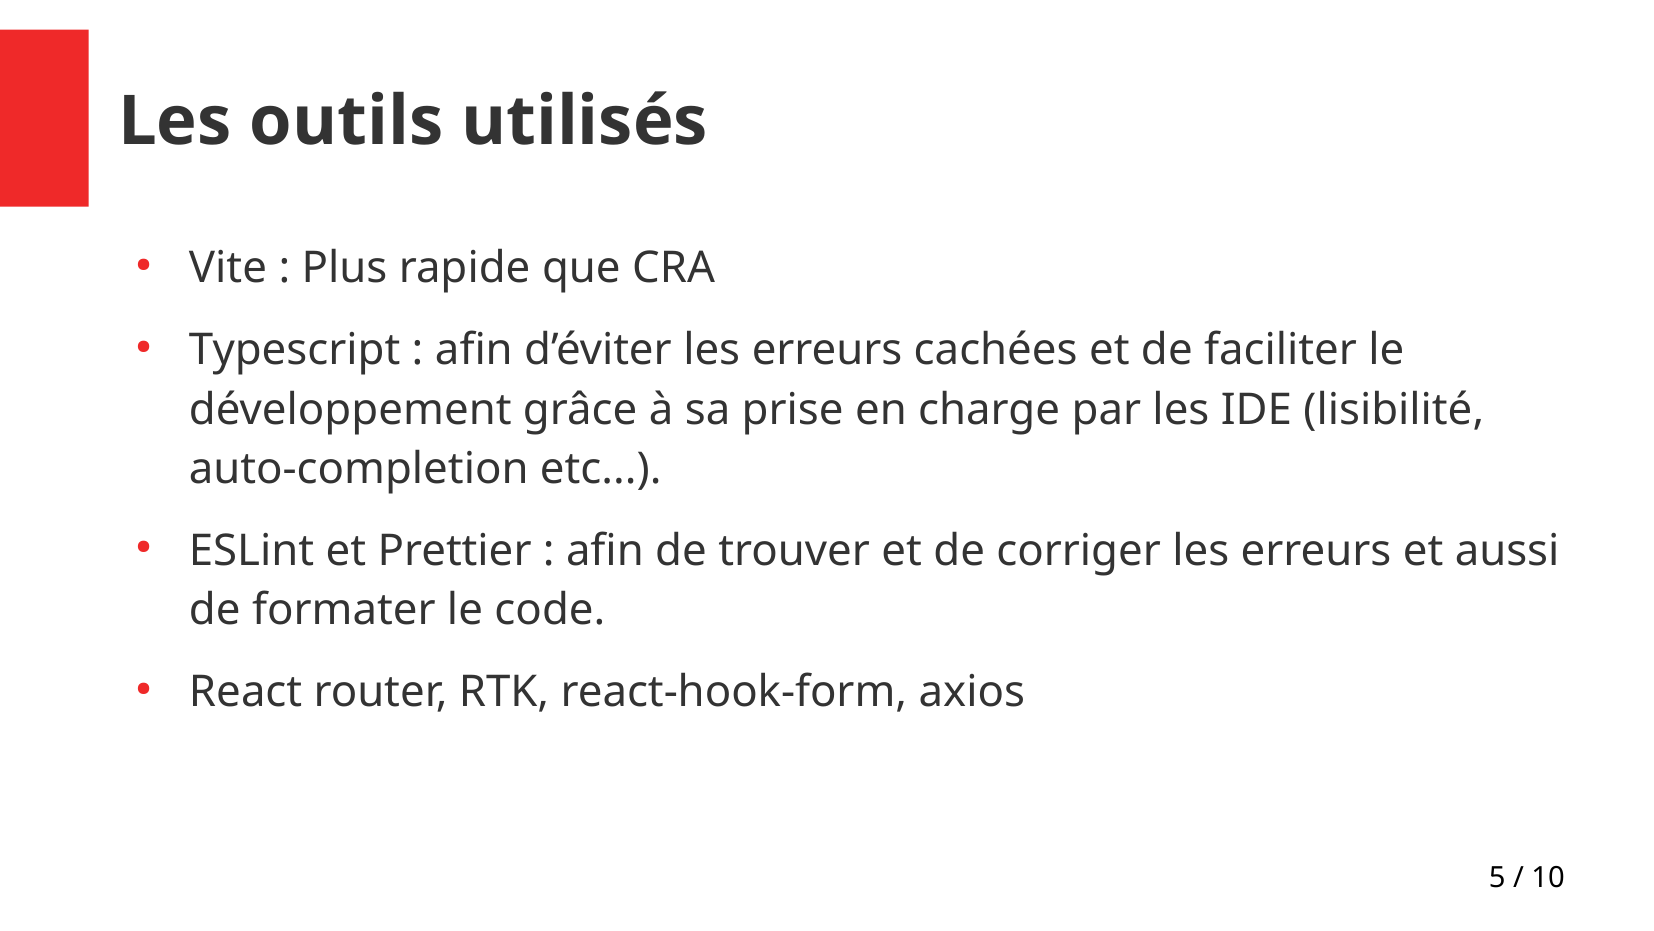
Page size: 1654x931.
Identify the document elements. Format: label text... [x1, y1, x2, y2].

title Les outils utilisés [118, 29, 1595, 207]
list Vite : Plus rapide que CRA Typescript : afin d’éviter les erreurs cachées et de faciliter le développement grâce à sa prise en charge par les IDE (lisibilité, auto-completion etc...). ESLint et Prettier : afin de trouver et de corriger les erreurs et aussi de formater le code. React router, RTK, react-hook-form, axios [118, 236, 1595, 798]
